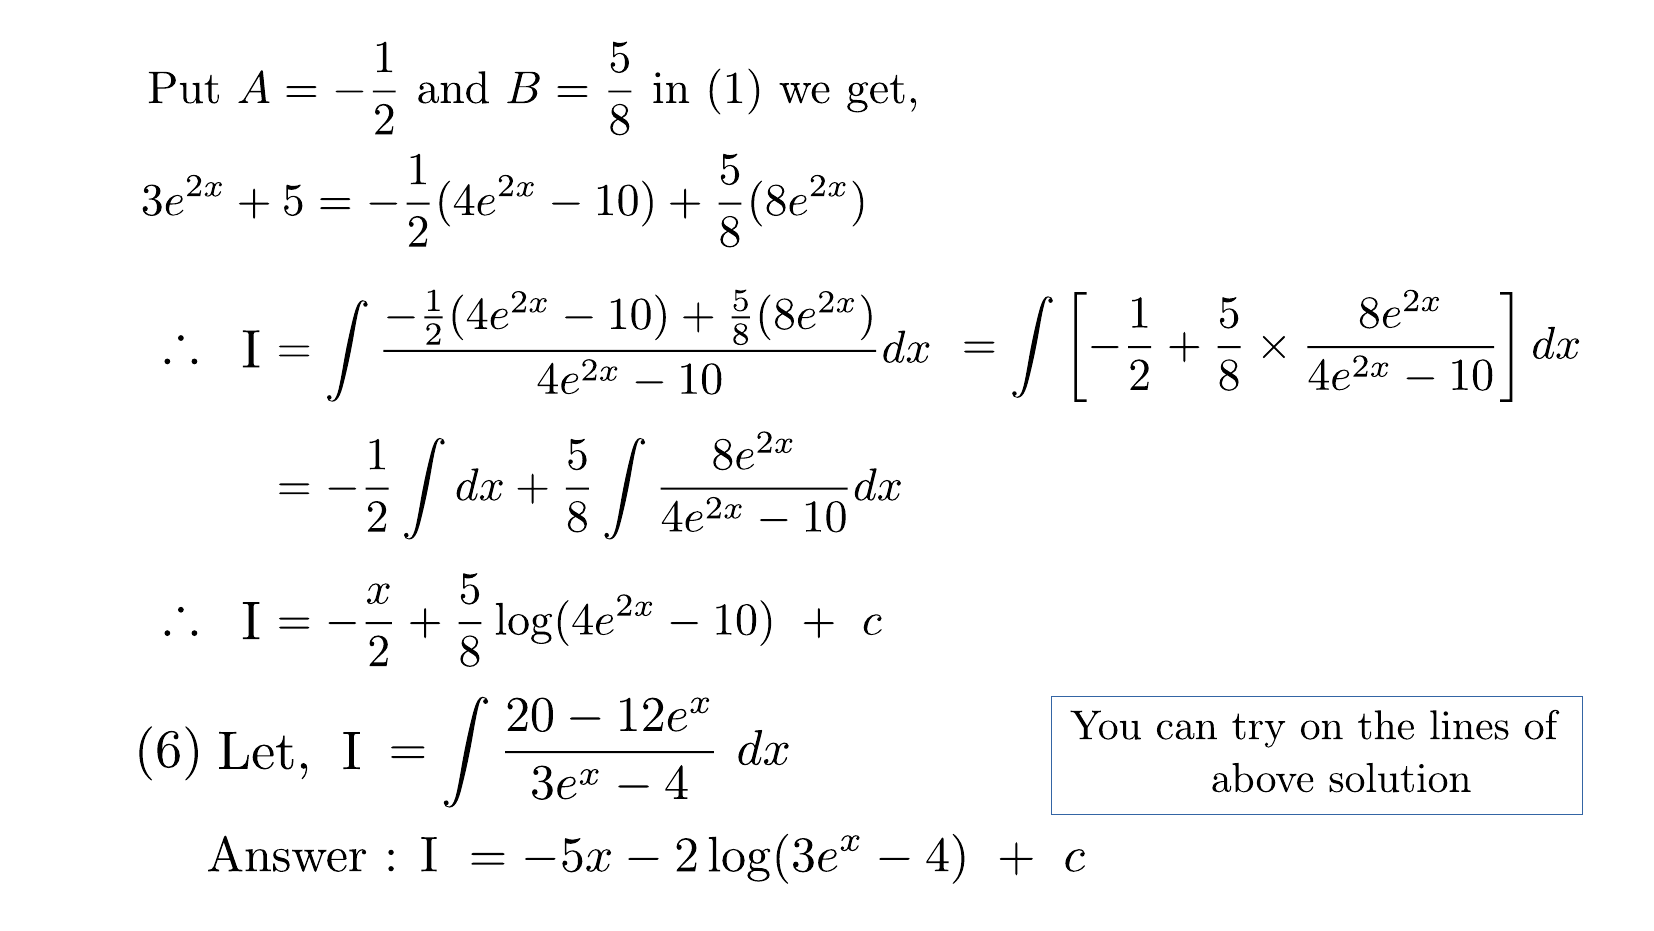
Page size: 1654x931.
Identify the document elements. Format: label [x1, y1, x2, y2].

text_box [278, 289, 930, 402]
text_box [278, 573, 882, 667]
text_box [242, 602, 260, 640]
text_box [164, 335, 198, 365]
text_box [390, 696, 789, 808]
text_box [142, 153, 864, 248]
text_box [219, 731, 308, 780]
text_box [148, 41, 917, 136]
title [47, 37, 1607, 898]
text_box [242, 330, 260, 368]
text_box [136, 726, 198, 781]
text_box [208, 833, 1085, 884]
text_box [278, 431, 901, 540]
text_box [164, 606, 198, 637]
text_box [963, 289, 1580, 402]
text_box [1051, 696, 1583, 815]
text_box [343, 732, 360, 770]
